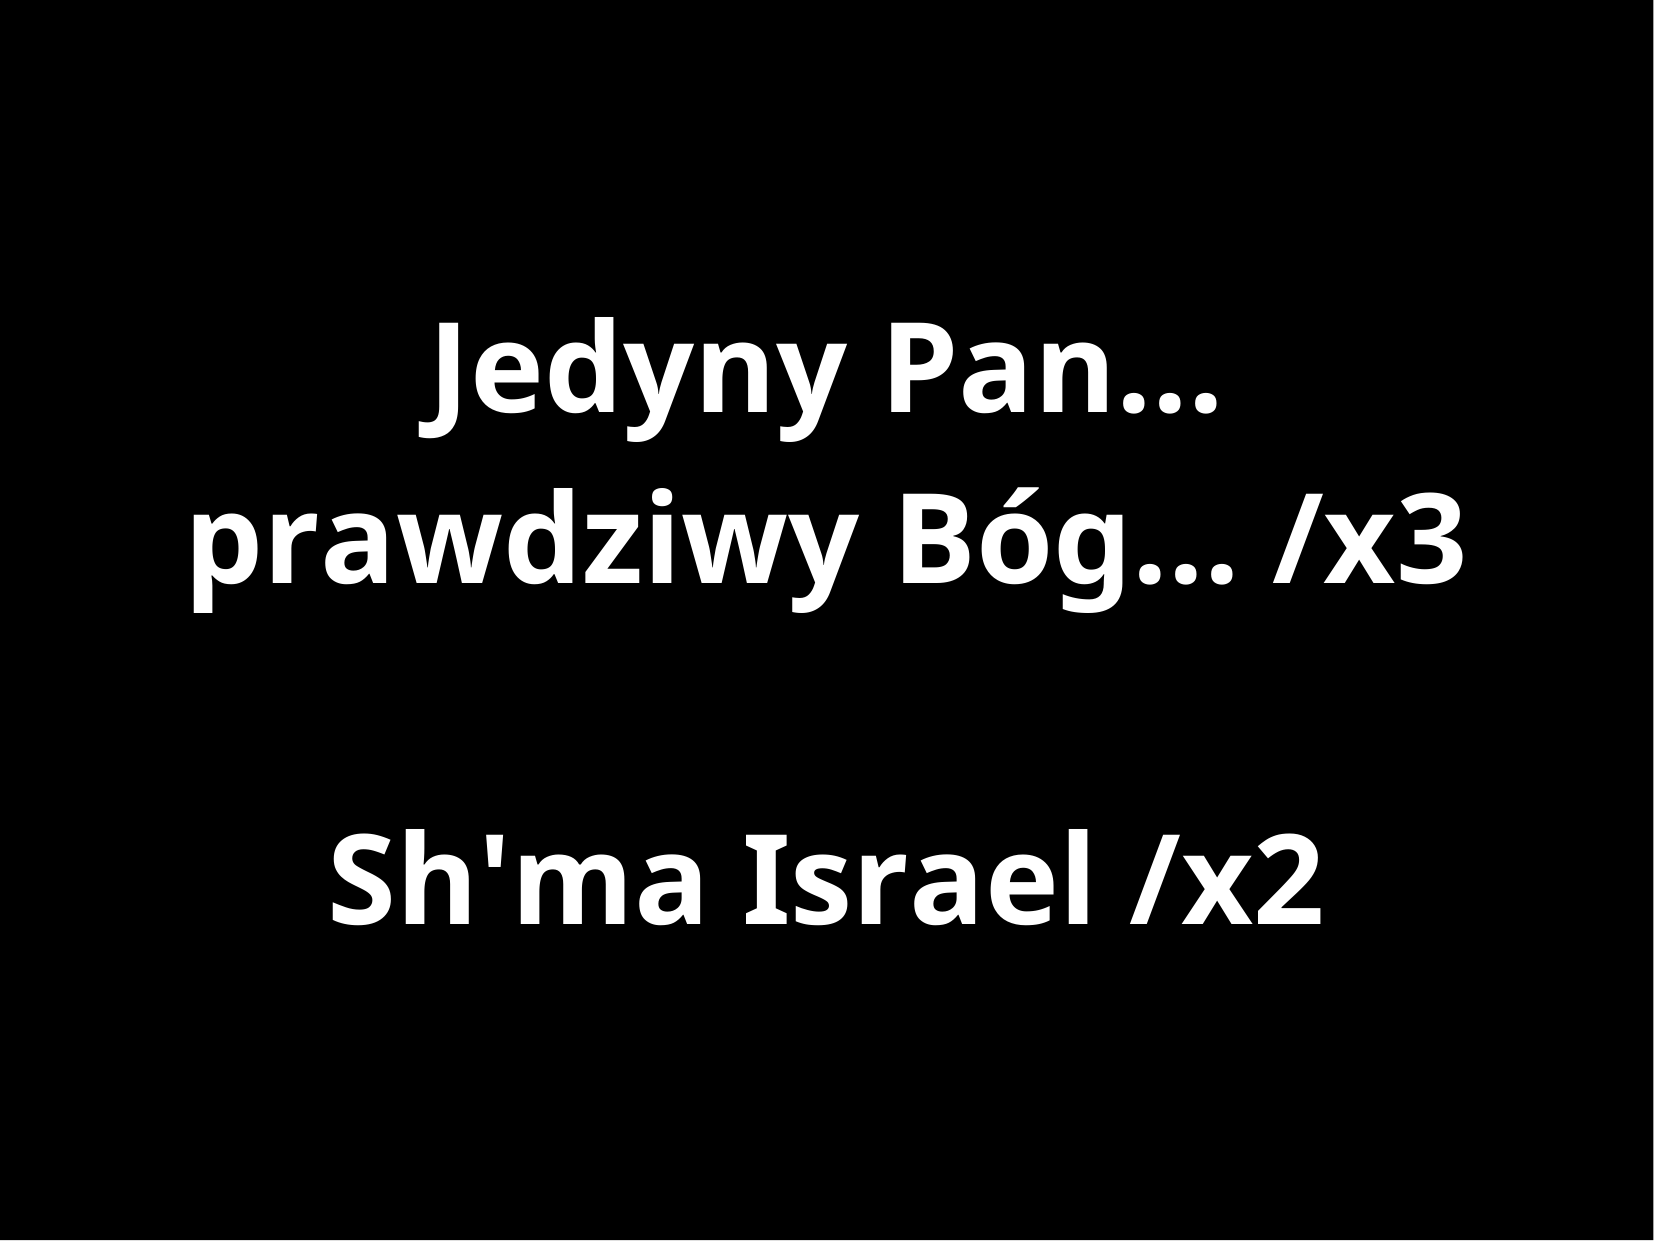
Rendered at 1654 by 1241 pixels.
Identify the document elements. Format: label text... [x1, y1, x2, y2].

title Jedyny Pan... prawdziwy Bóg... /x3 Sh'ma Israel /x2 [0, 0, 1654, 1241]
